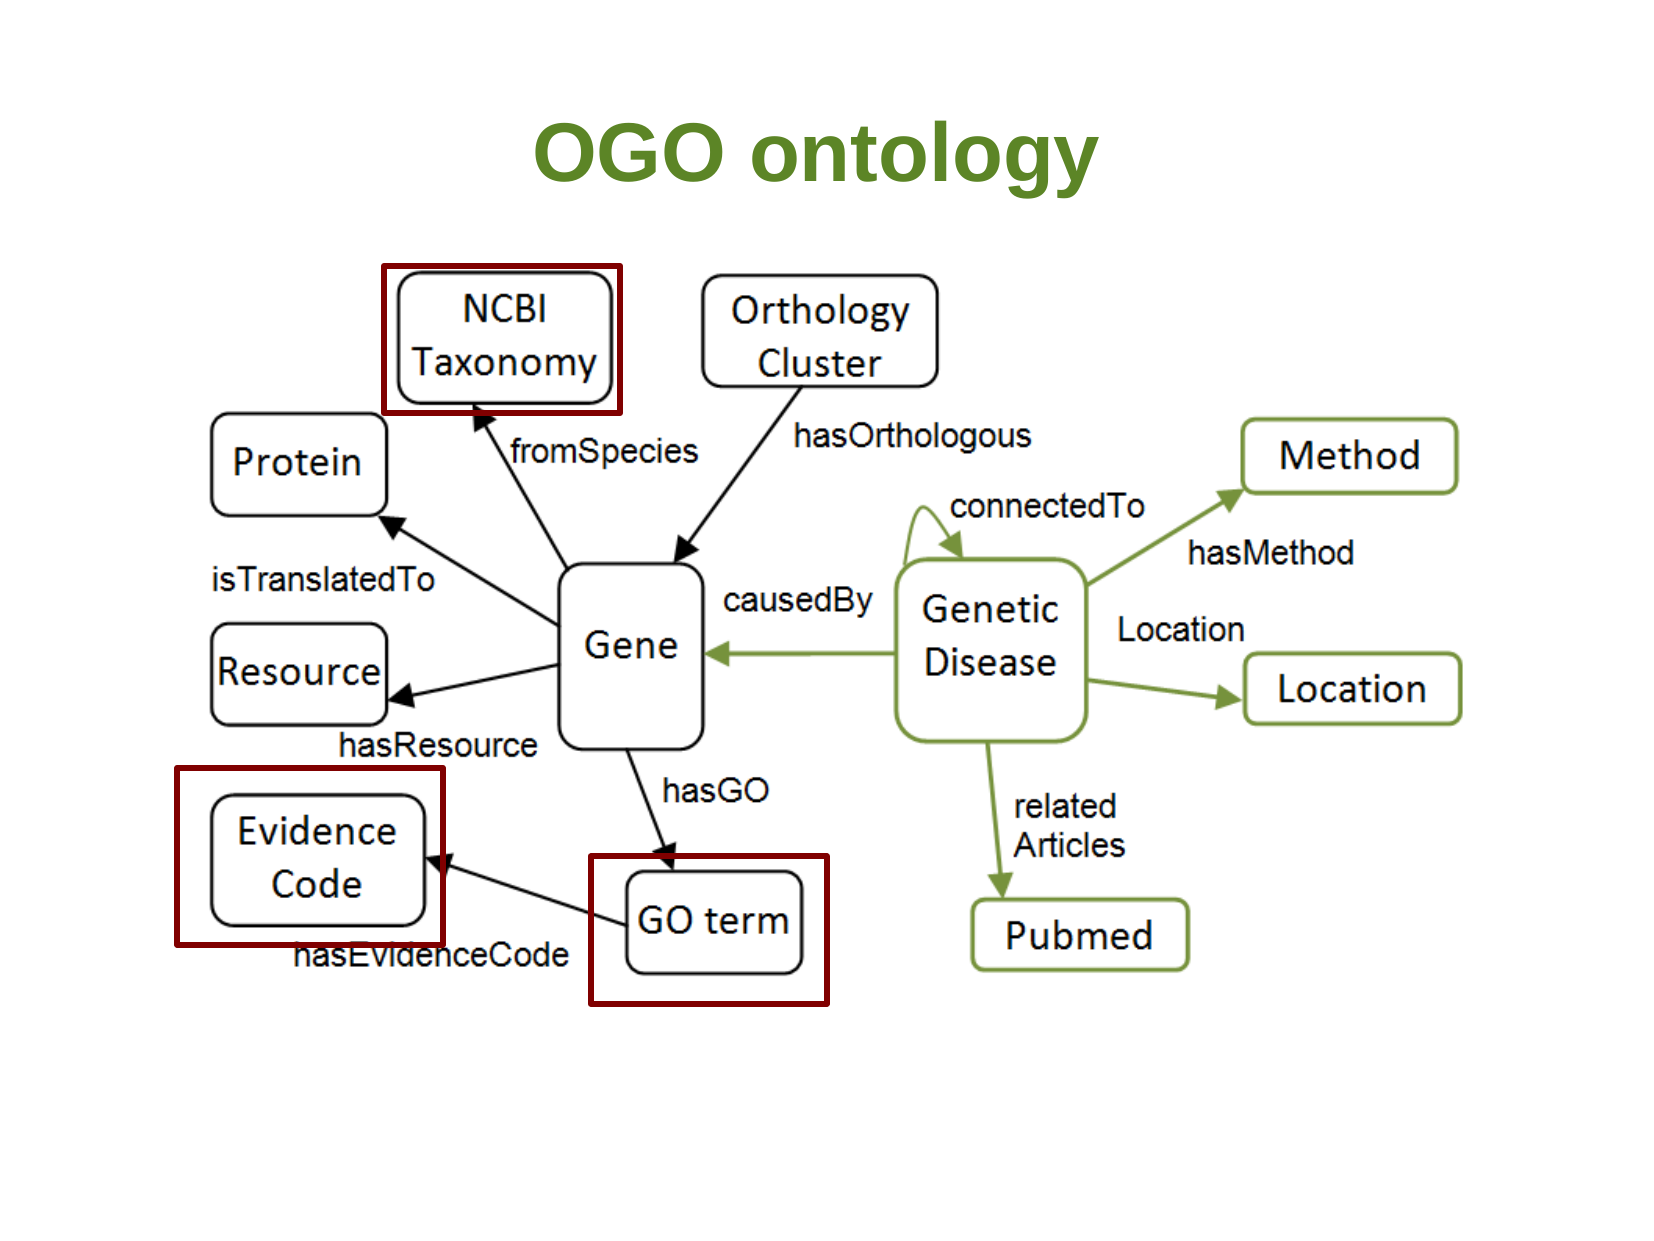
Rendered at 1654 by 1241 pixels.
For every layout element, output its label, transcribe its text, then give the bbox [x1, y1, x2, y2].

picture [207, 771, 440, 942]
picture [387, 269, 617, 410]
picture [594, 859, 824, 984]
title OGO ontology [82, 56, 1571, 250]
picture [207, 266, 1466, 984]
